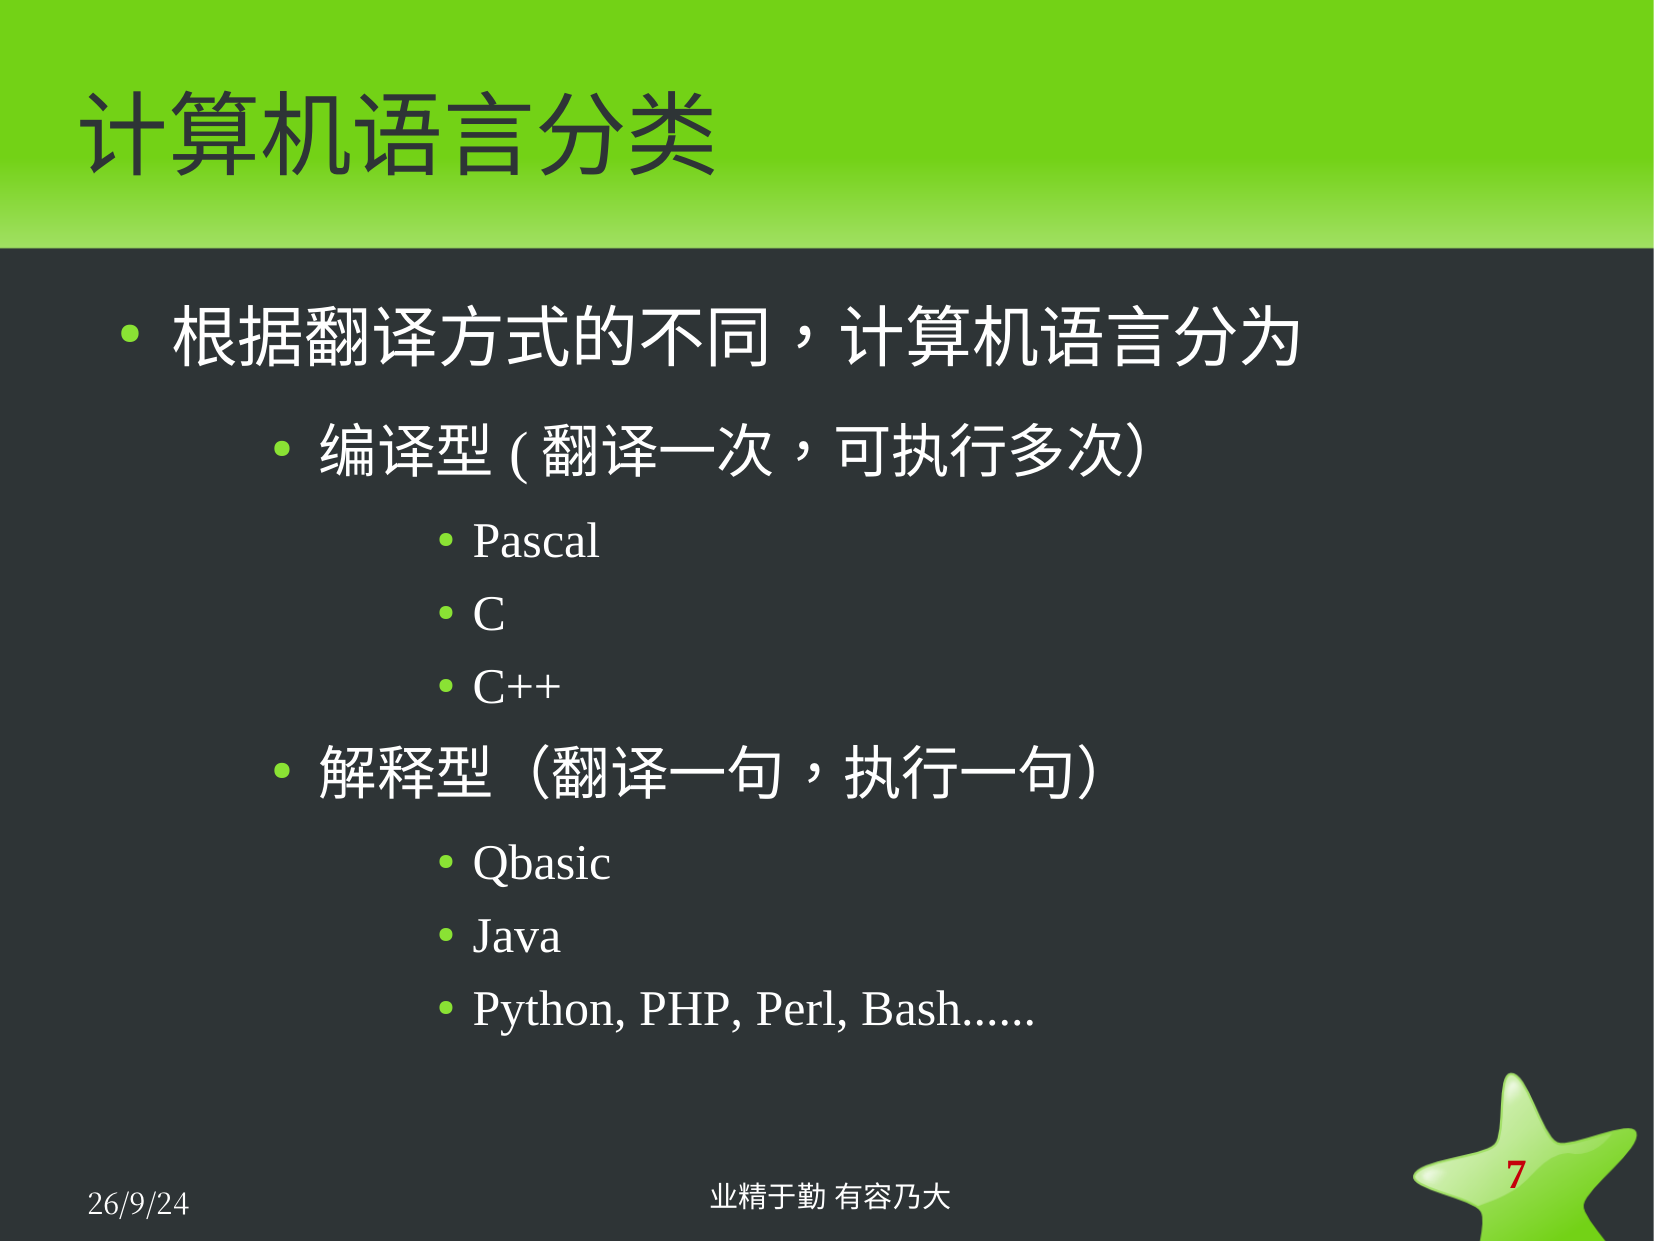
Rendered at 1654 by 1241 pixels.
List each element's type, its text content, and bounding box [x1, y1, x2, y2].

title 计算机语言分类 [76, 29, 1565, 237]
picture [0, 0, 1654, 1241]
list 根据翻译方式的不同，计算机语言分为 编译型(翻译一次，可执行多次） Pascal C C++ 解释型（翻译一句，执行一句） Qbasic Java Python, PHP, Perl, Bash...... [82, 290, 1571, 1109]
